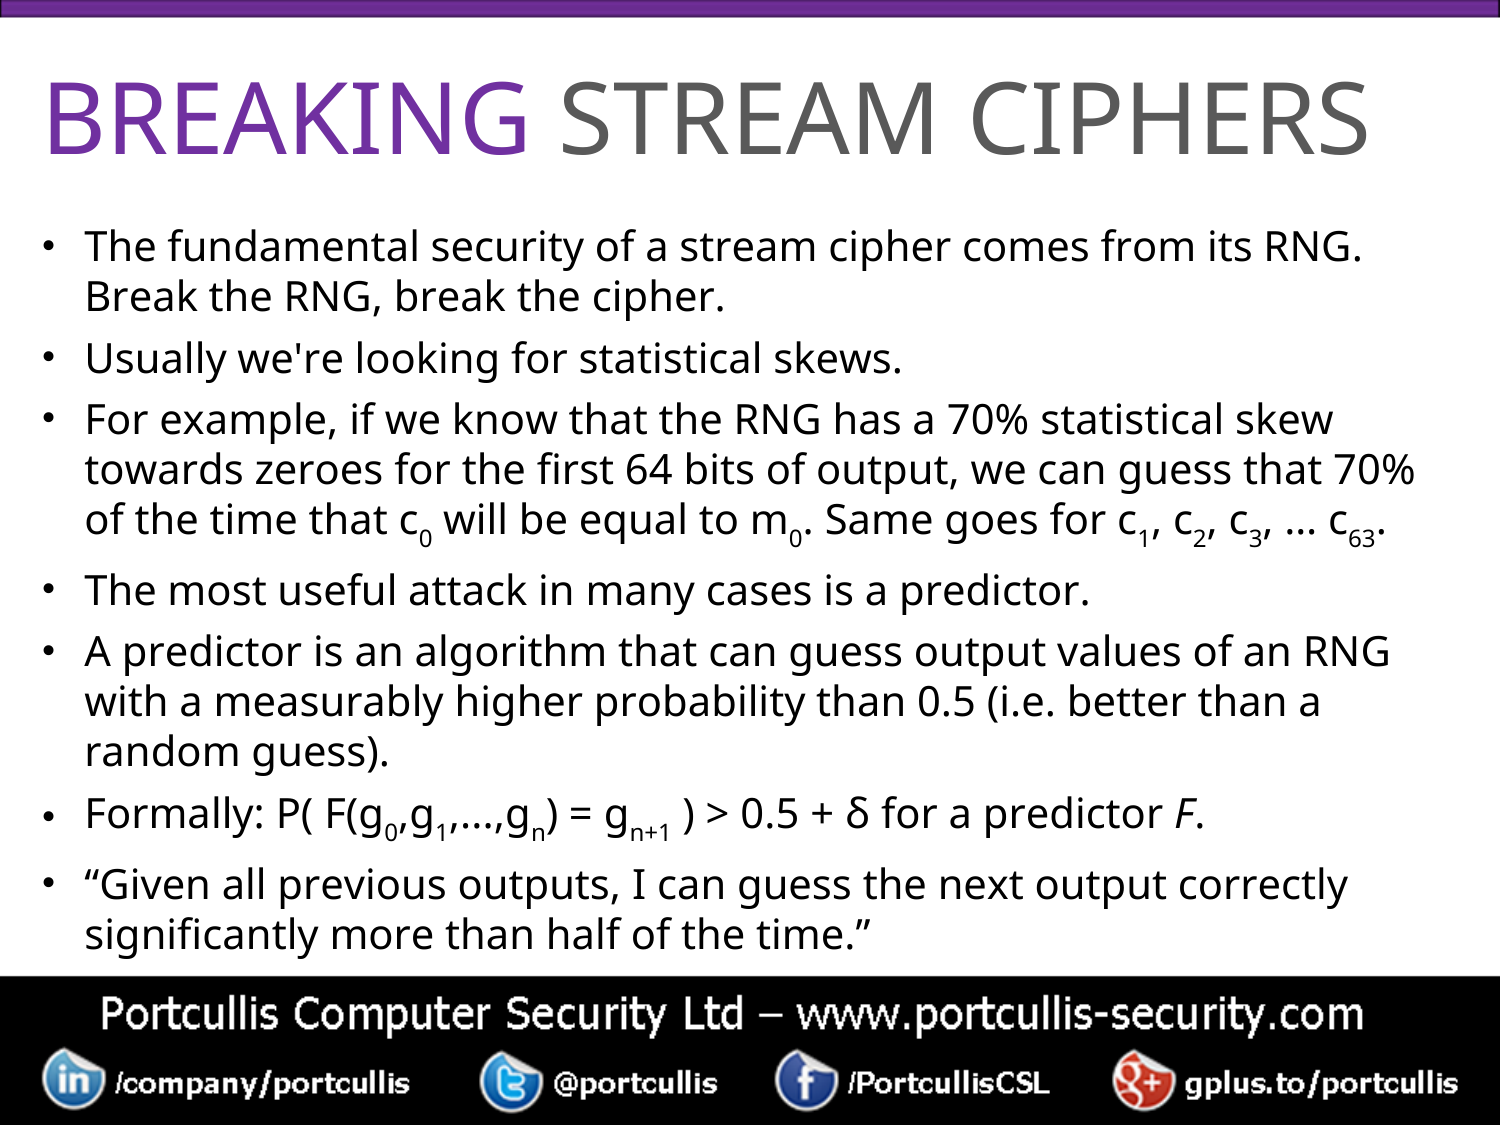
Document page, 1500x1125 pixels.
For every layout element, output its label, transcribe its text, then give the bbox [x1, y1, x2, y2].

picture [0, 0, 1500, 1125]
title BREAKING STREAM CIPHERS [41, 42, 1434, 202]
list The fundamental security of a stream cipher comes from its RNG. Break the RNG, break the cipher. Usually we're looking for statistical skews. For example, if we know that the RNG has a 70% statistical skew towards zeroes for the first 64 bits of output, we can guess that 70% of the time that c0 will be equal to m0. Same goes for c1, c2, c3, … c63. The most useful attack in many cases is a predictor. A predictor is an algorithm that can guess output values of an RNG with a measurably higher probability than 0.5 (i.e. better than a random guess). Formally: P( F(g0,g1,...,gn) = gn+1 ) > 0.5 + δ for a predictor F. “Given all previous outputs, I can guess the next output correctly significantly more than half of the time.” [41, 219, 1428, 965]
